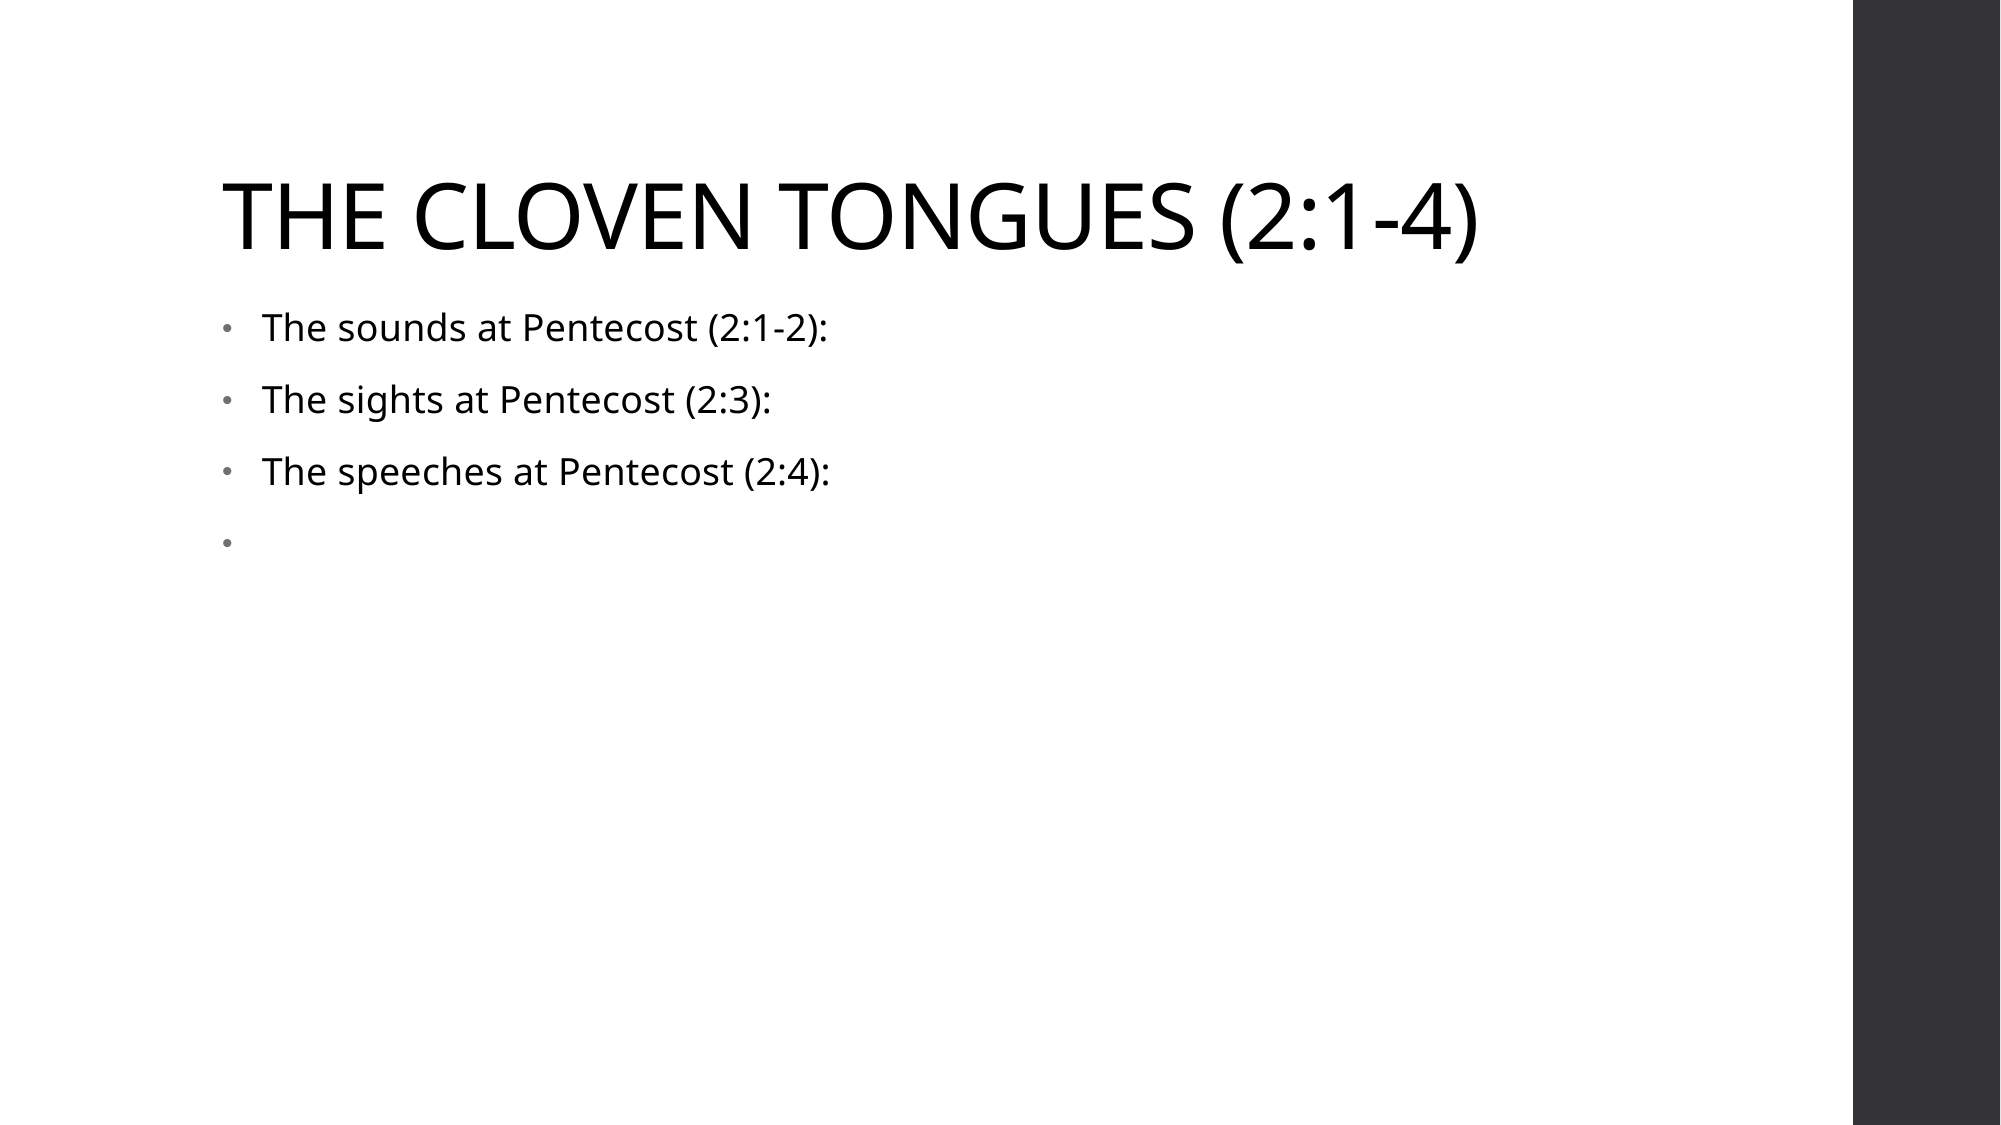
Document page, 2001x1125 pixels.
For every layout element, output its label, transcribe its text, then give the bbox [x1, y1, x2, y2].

list The sounds at Pentecost (2:1-2): The sights at Pentecost (2:3): The speeches at Pentecost (2:4): [206, 299, 1617, 1014]
title THE CLOVEN TONGUES (2:1-4) [206, 60, 1797, 278]
